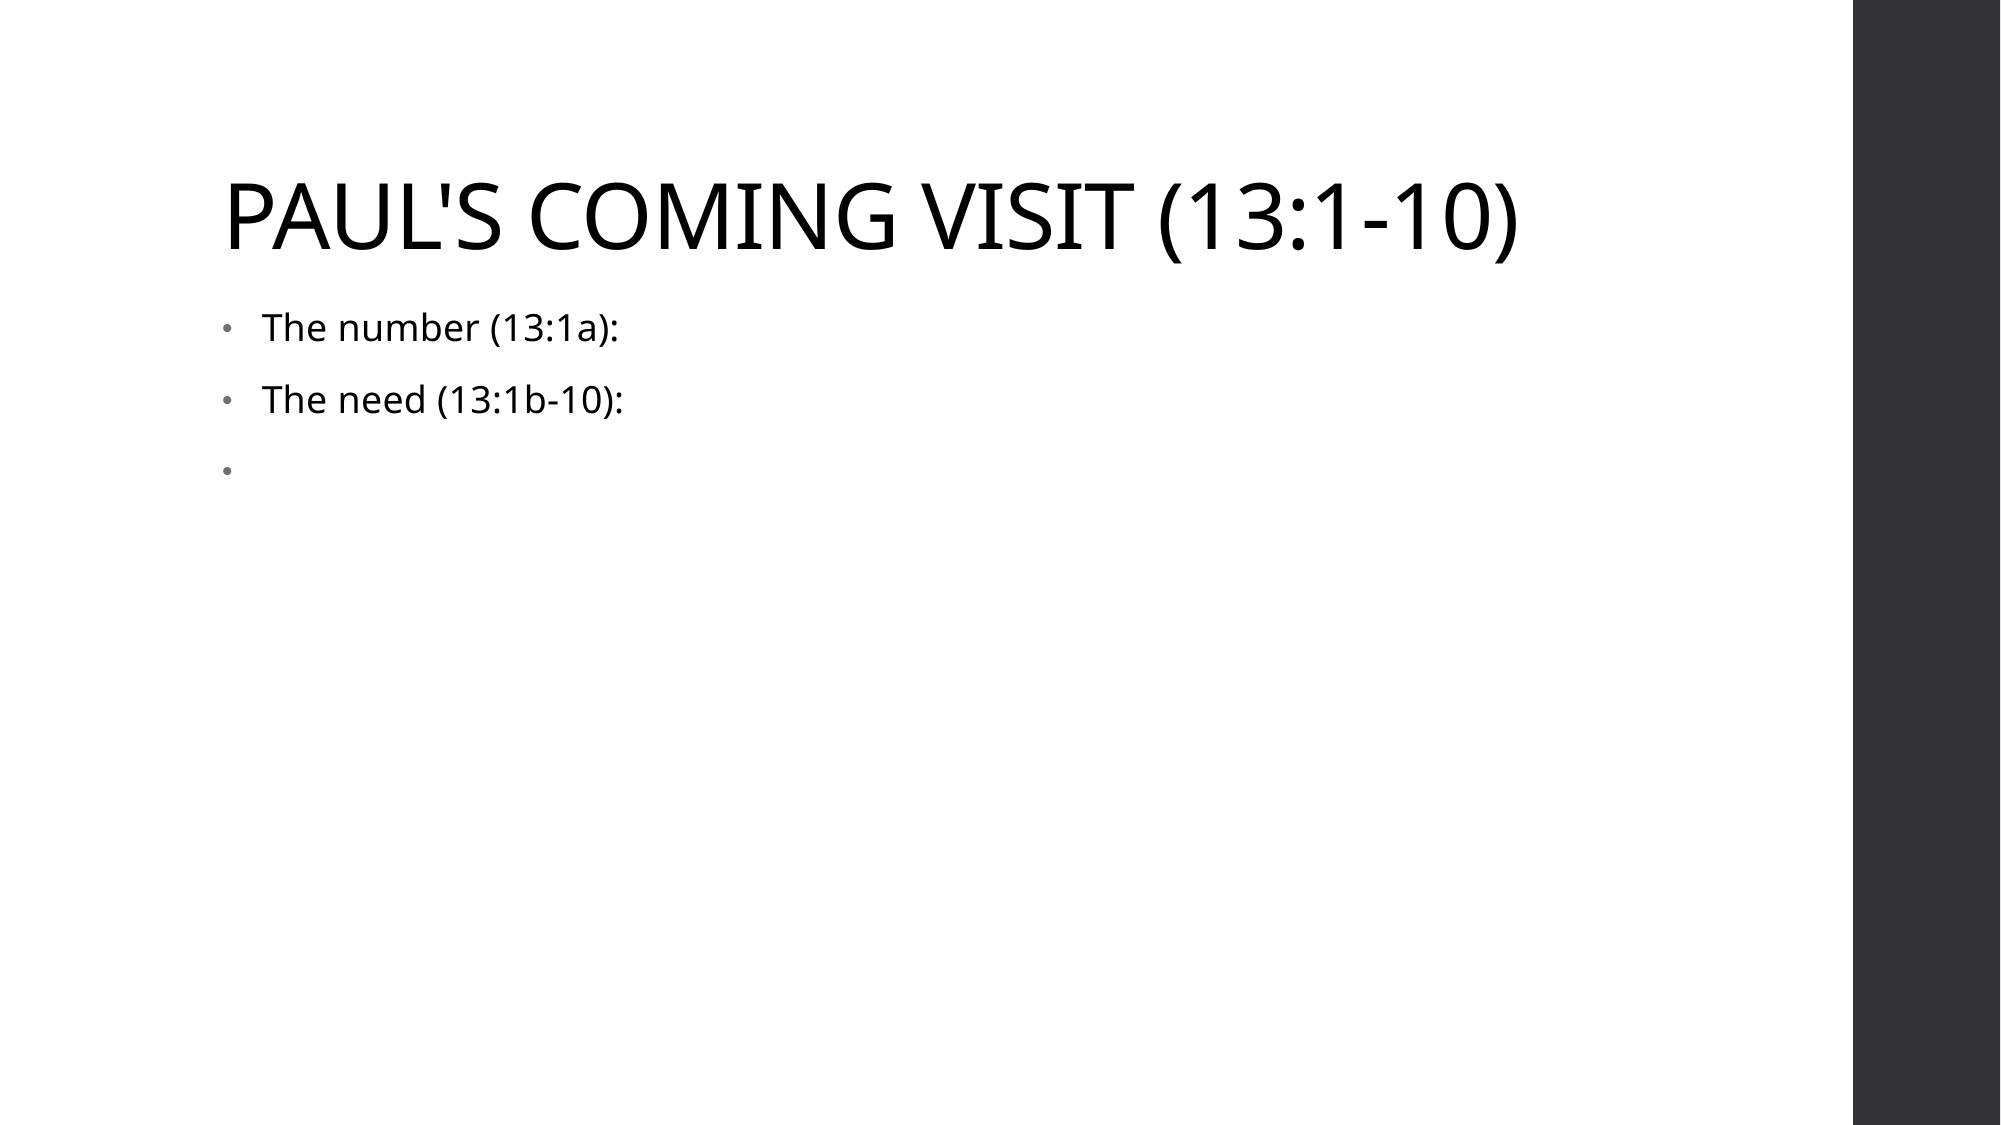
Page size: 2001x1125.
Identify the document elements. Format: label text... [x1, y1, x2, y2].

title PAUL'S COMING VISIT (13:1-10) [206, 60, 1797, 278]
list The number (13:1a): The need (13:1b-10): [206, 299, 1617, 1014]
